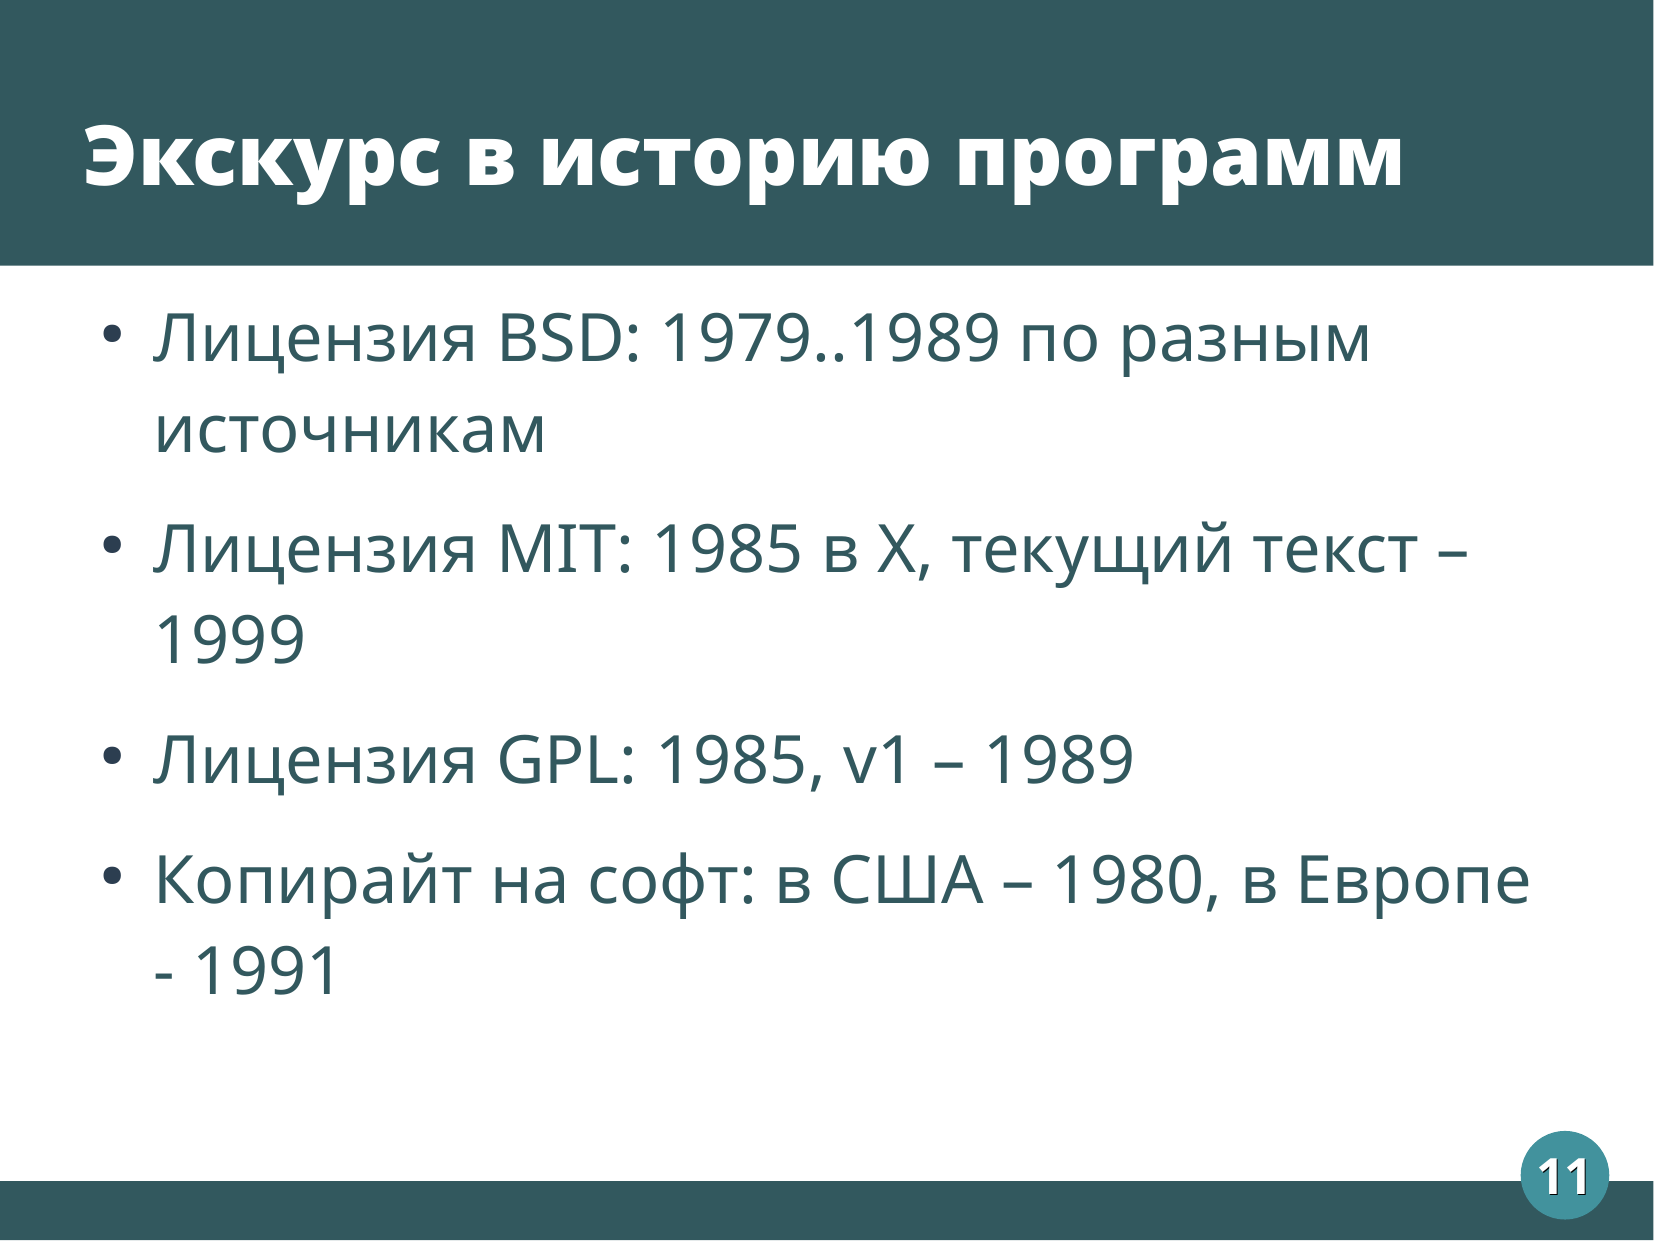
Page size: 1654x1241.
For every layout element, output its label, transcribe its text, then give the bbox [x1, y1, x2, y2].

list Лицензия BSD: 1979..1989 по разным источникам Лицензия MIT: 1985 в X, текущий текст – 1999 Лицензия GPL: 1985, v1 – 1989 Копирайт на софт: в США – 1980, в Европе - 1991 [82, 290, 1571, 1126]
title Экскурс в историю программ [82, 49, 1571, 257]
